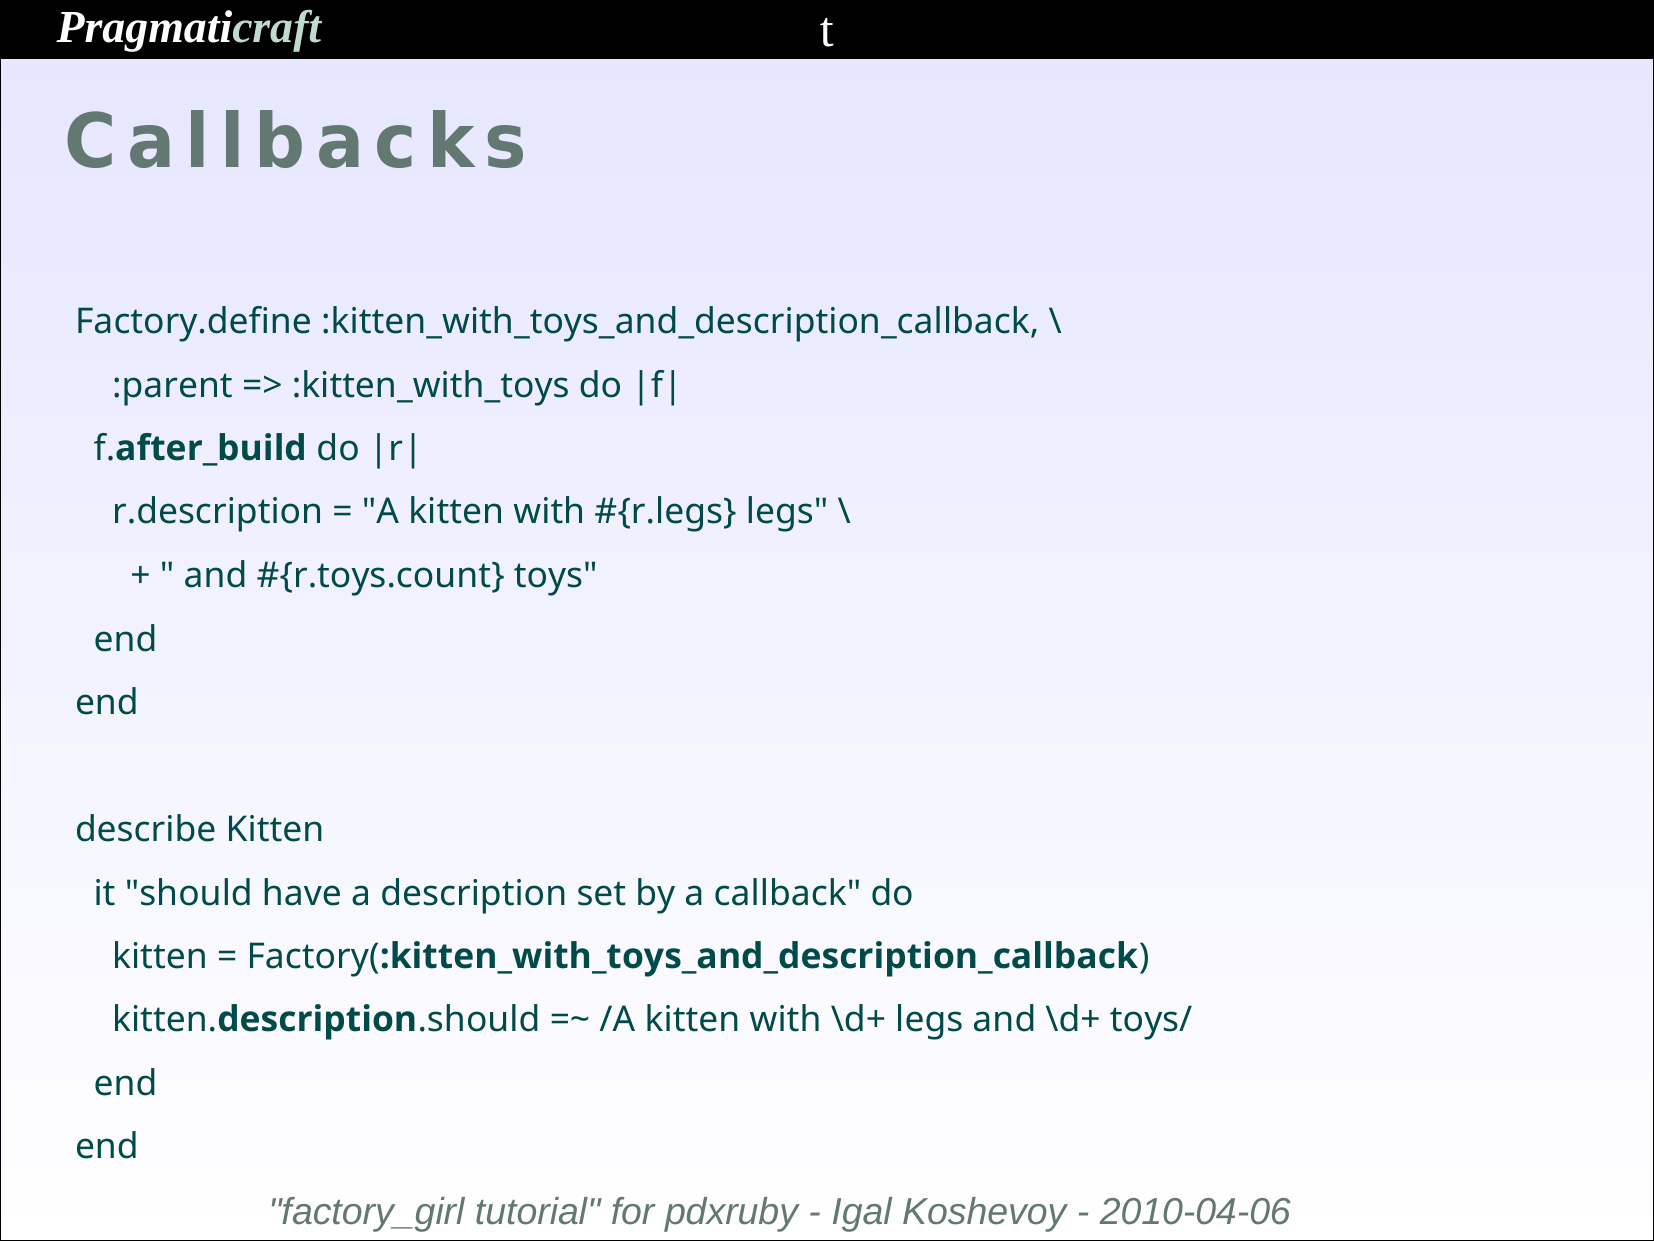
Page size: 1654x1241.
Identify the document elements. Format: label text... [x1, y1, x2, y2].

list Factory.define :kitten_with_toys_and_description_callback, \ :parent => :kitten_with_toys do |f| f.after_build do |r| r.description = "A kitten with #{r.legs} legs" \ + " and #{r.toys.count} toys" end end describe Kitten it "should have a description set by a callback" do kitten = Factory(:kitten_with_toys_and_description_callback) kitten.description.should =~ /A kitten with \d+ legs and \d+ toys/ end end [75, 295, 1613, 1100]
title Callbacks [64, 75, 1587, 209]
